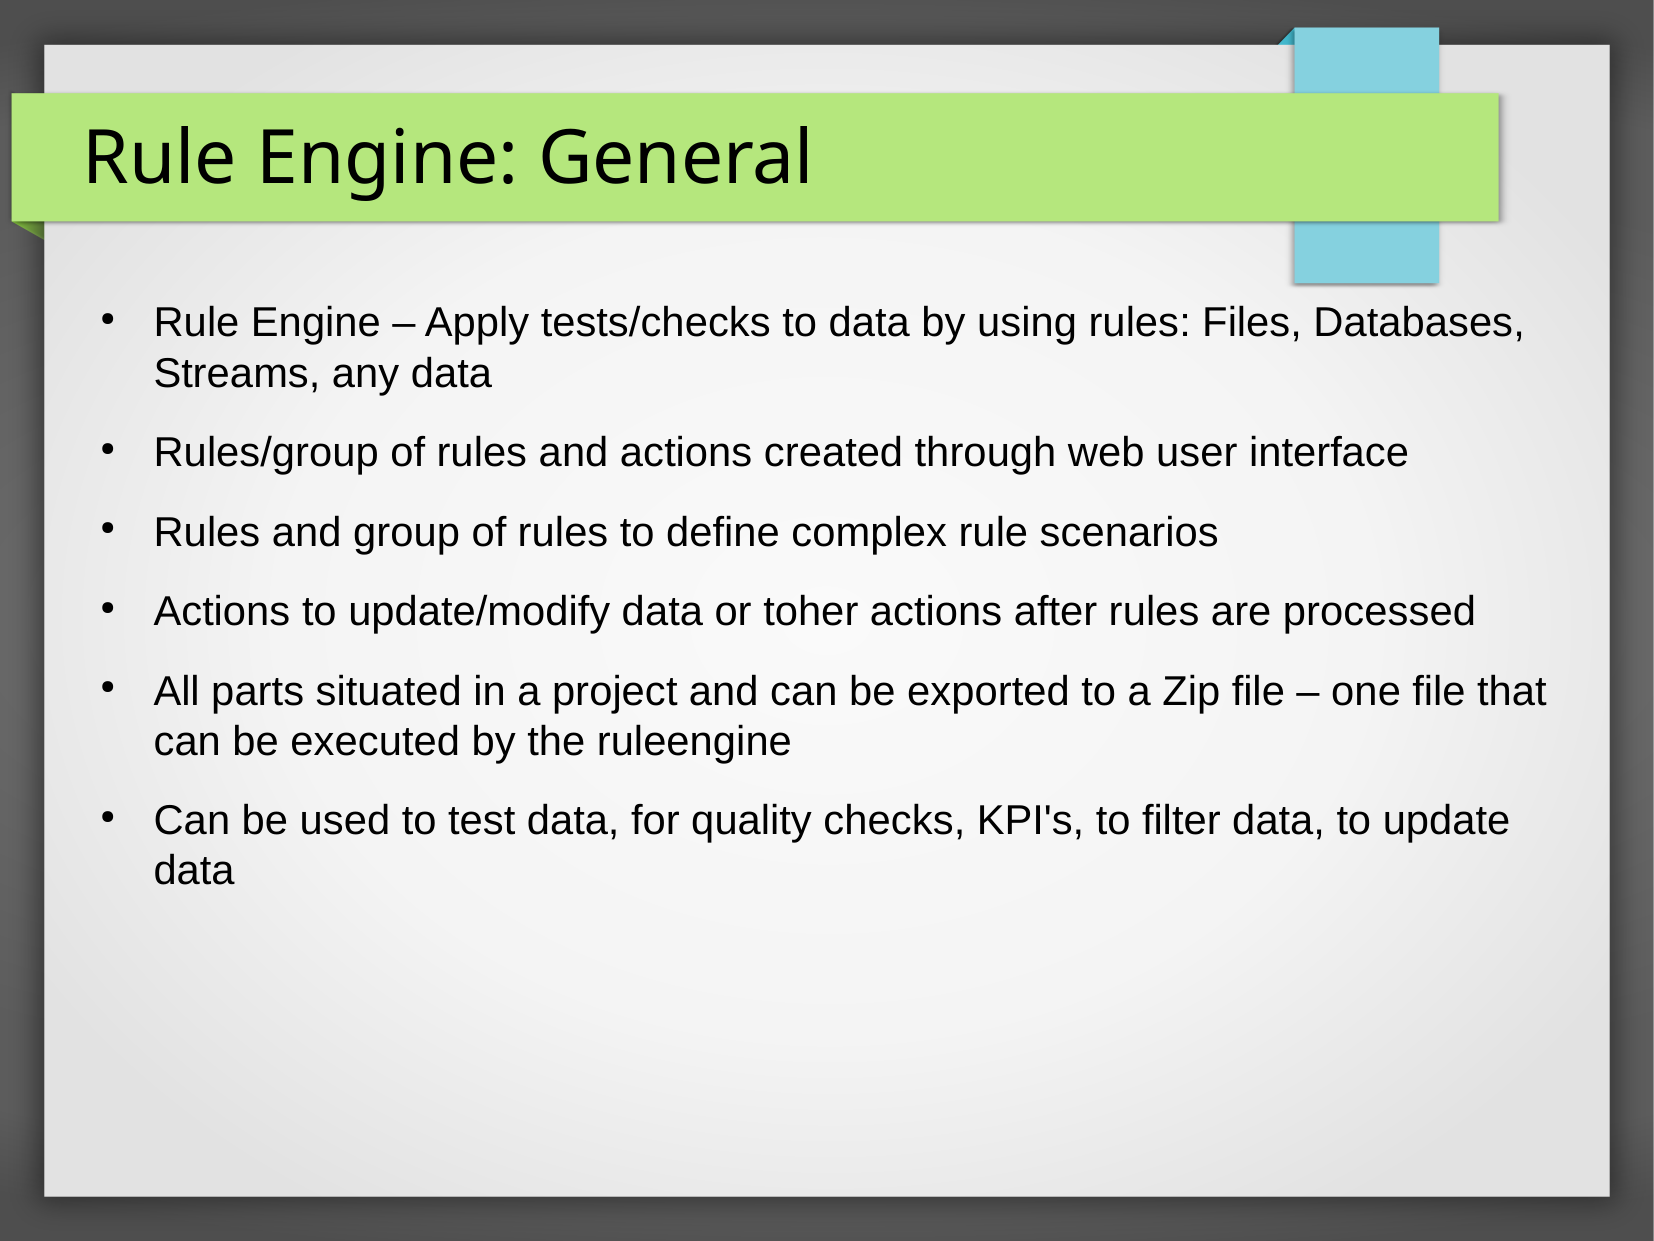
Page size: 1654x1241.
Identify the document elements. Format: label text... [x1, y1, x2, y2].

title Rule Engine: General [82, 94, 1264, 213]
picture [0, 0, 1654, 1241]
list Rule Engine – Apply tests/checks to data by using rules: Files, Databases, Streams, any data Rules/group of rules and actions created through web user interface Rules and group of rules to define complex rule scenarios Actions to update/modify data or toher actions after rules are processed All parts situated in a project and can be exported to a Zip file – one file that can be executed by the ruleengine Can be used to test data, for quality checks, KPI's, to filter data, to update data [82, 295, 1571, 1015]
